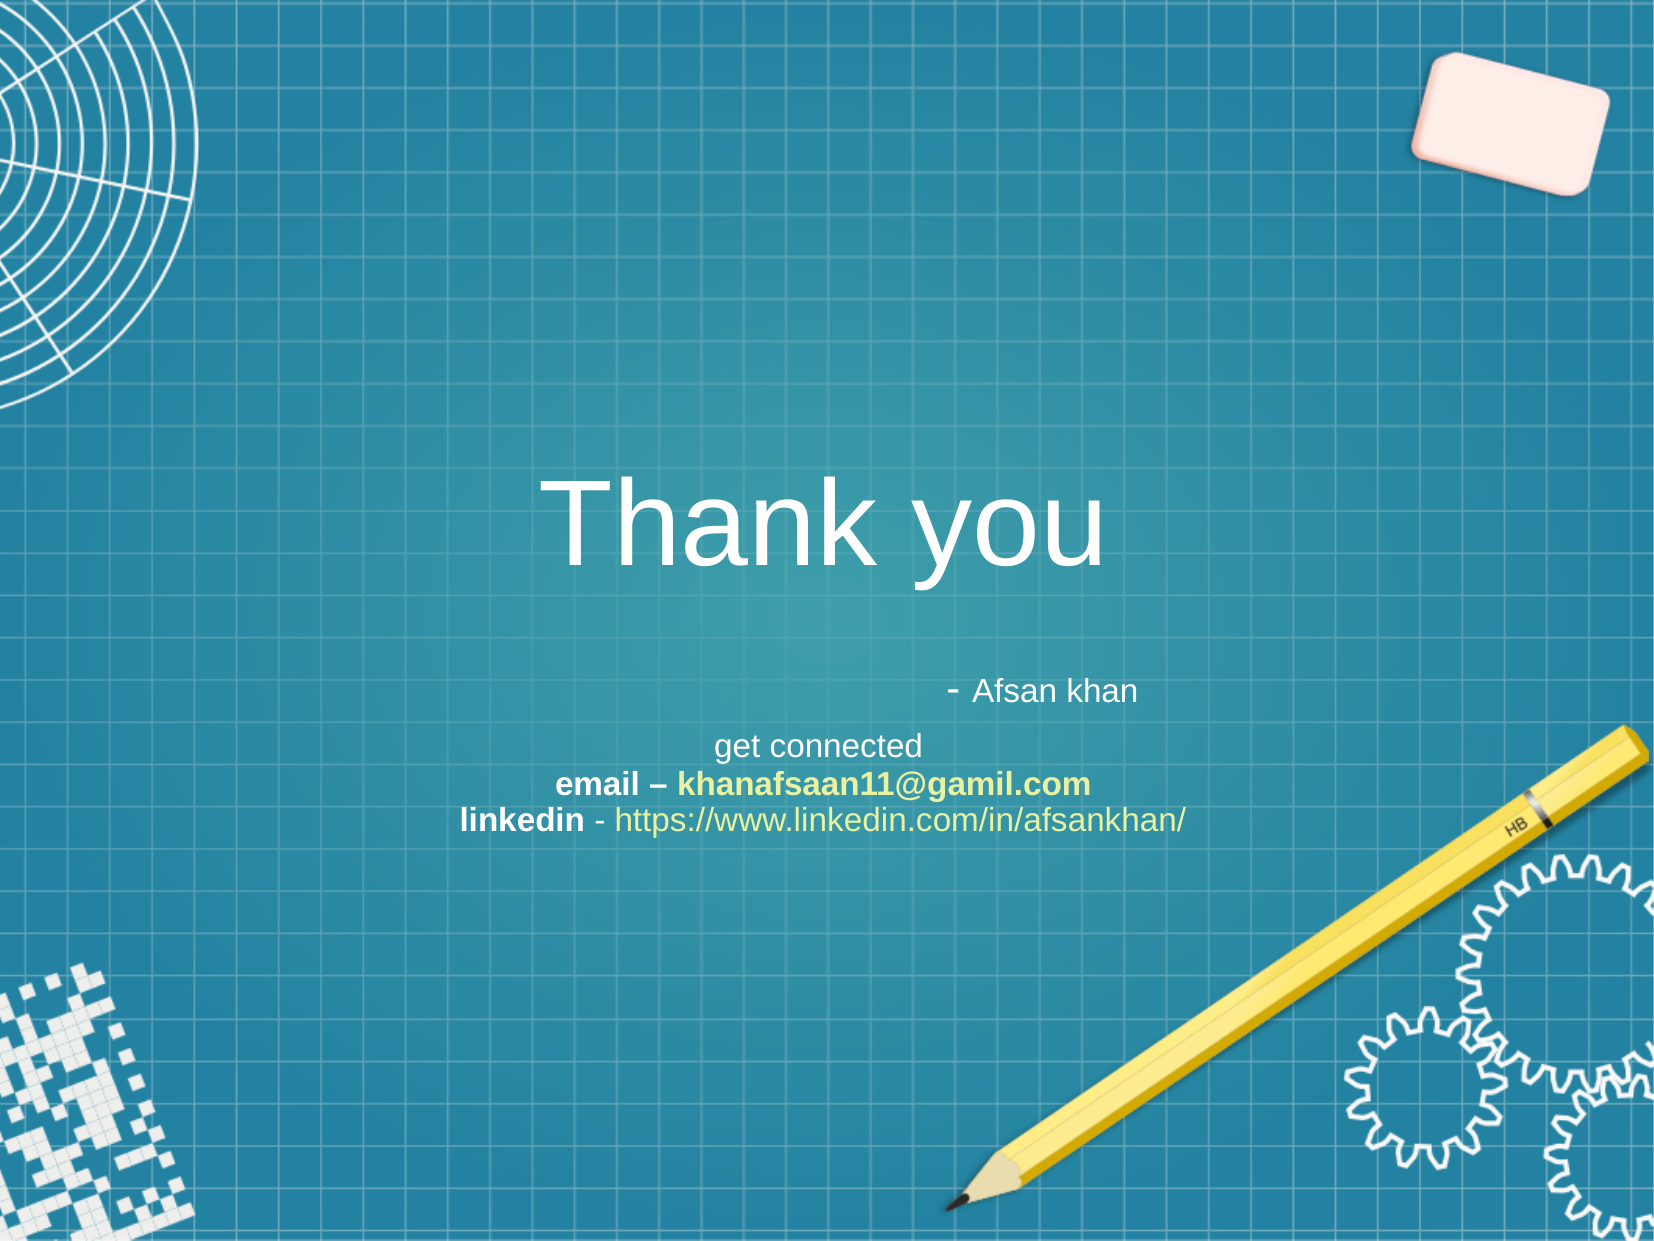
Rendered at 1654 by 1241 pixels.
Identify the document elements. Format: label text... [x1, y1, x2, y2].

title Thank you - Afsan khan get connected email – khanafsaan11@gamil.com linkedin - https://www.linkedin.com/in/afsankhan/ [0, 455, 1653, 976]
picture [0, 0, 1654, 1241]
